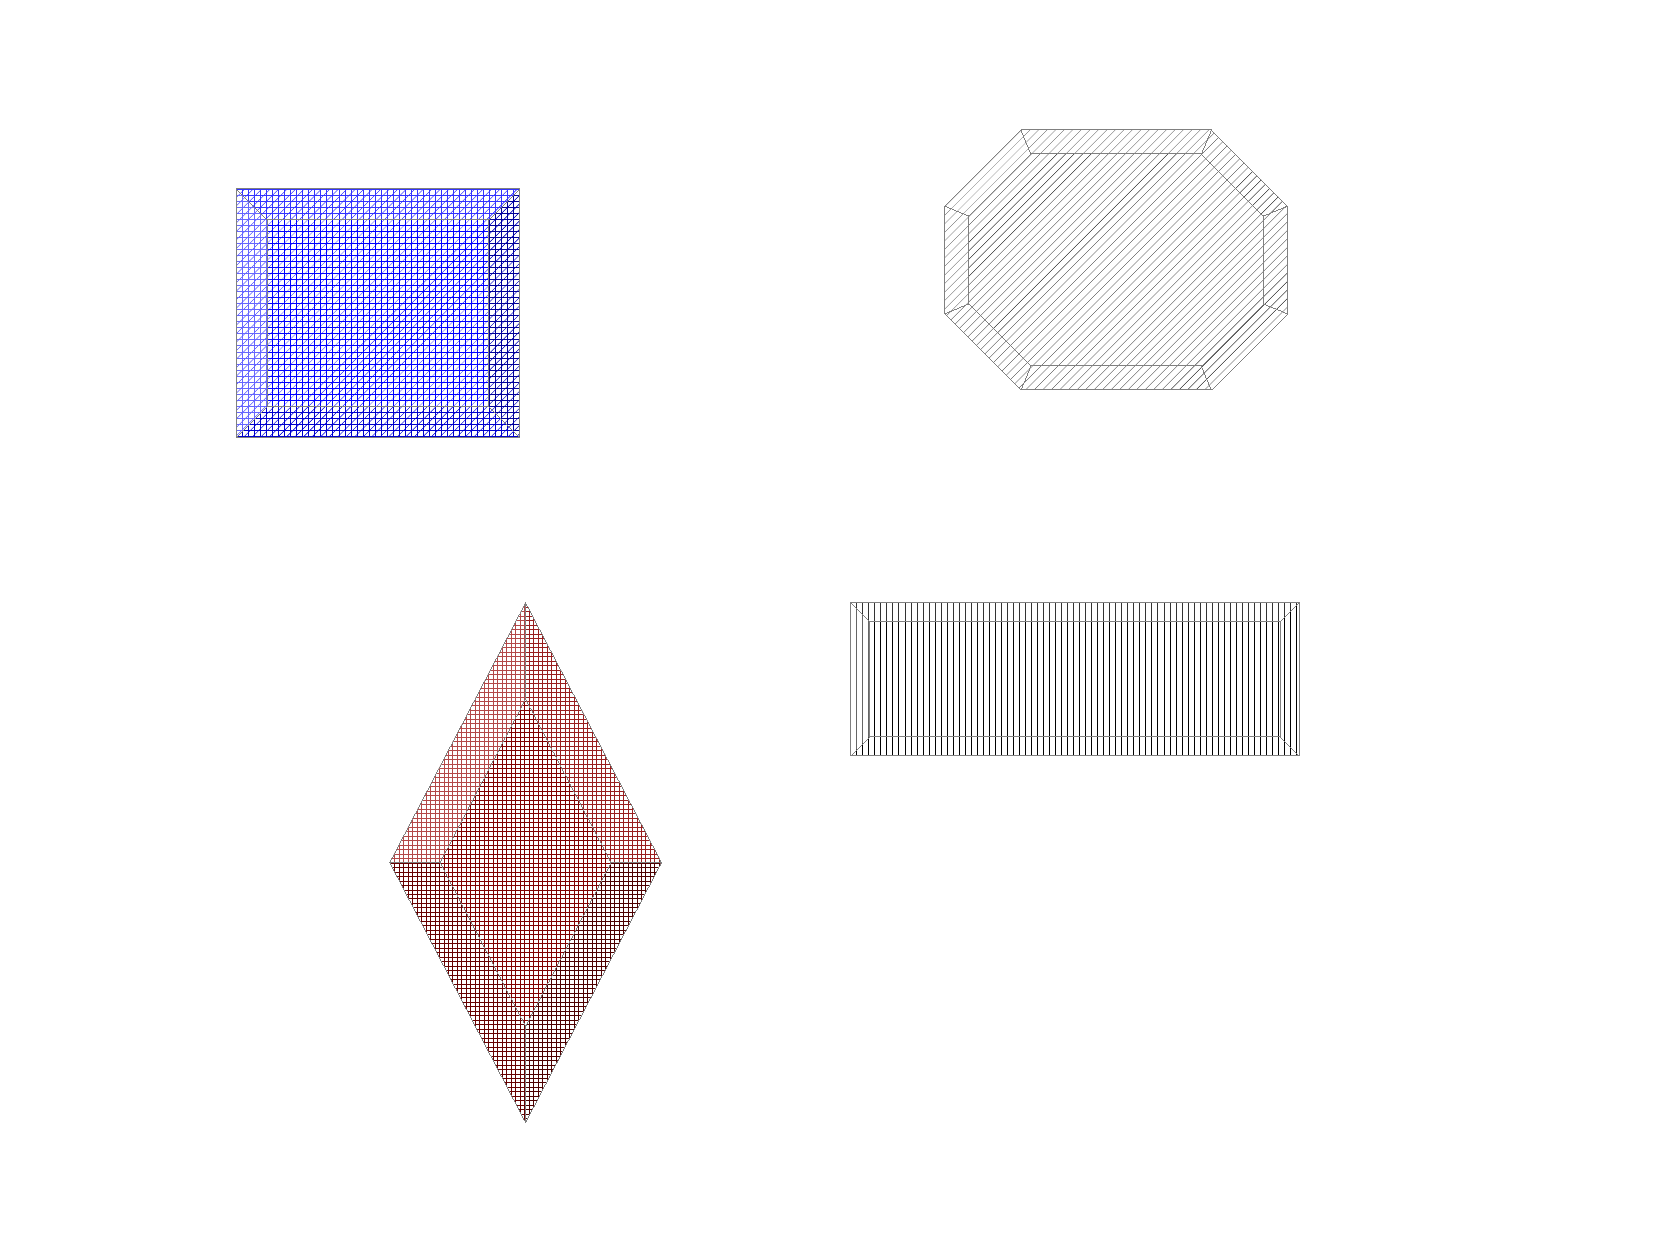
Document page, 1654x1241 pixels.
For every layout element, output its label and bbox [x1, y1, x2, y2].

text_box [237, 188, 520, 438]
text_box [390, 700, 662, 1123]
text_box [852, 602, 1300, 756]
text_box [945, 130, 1288, 390]
